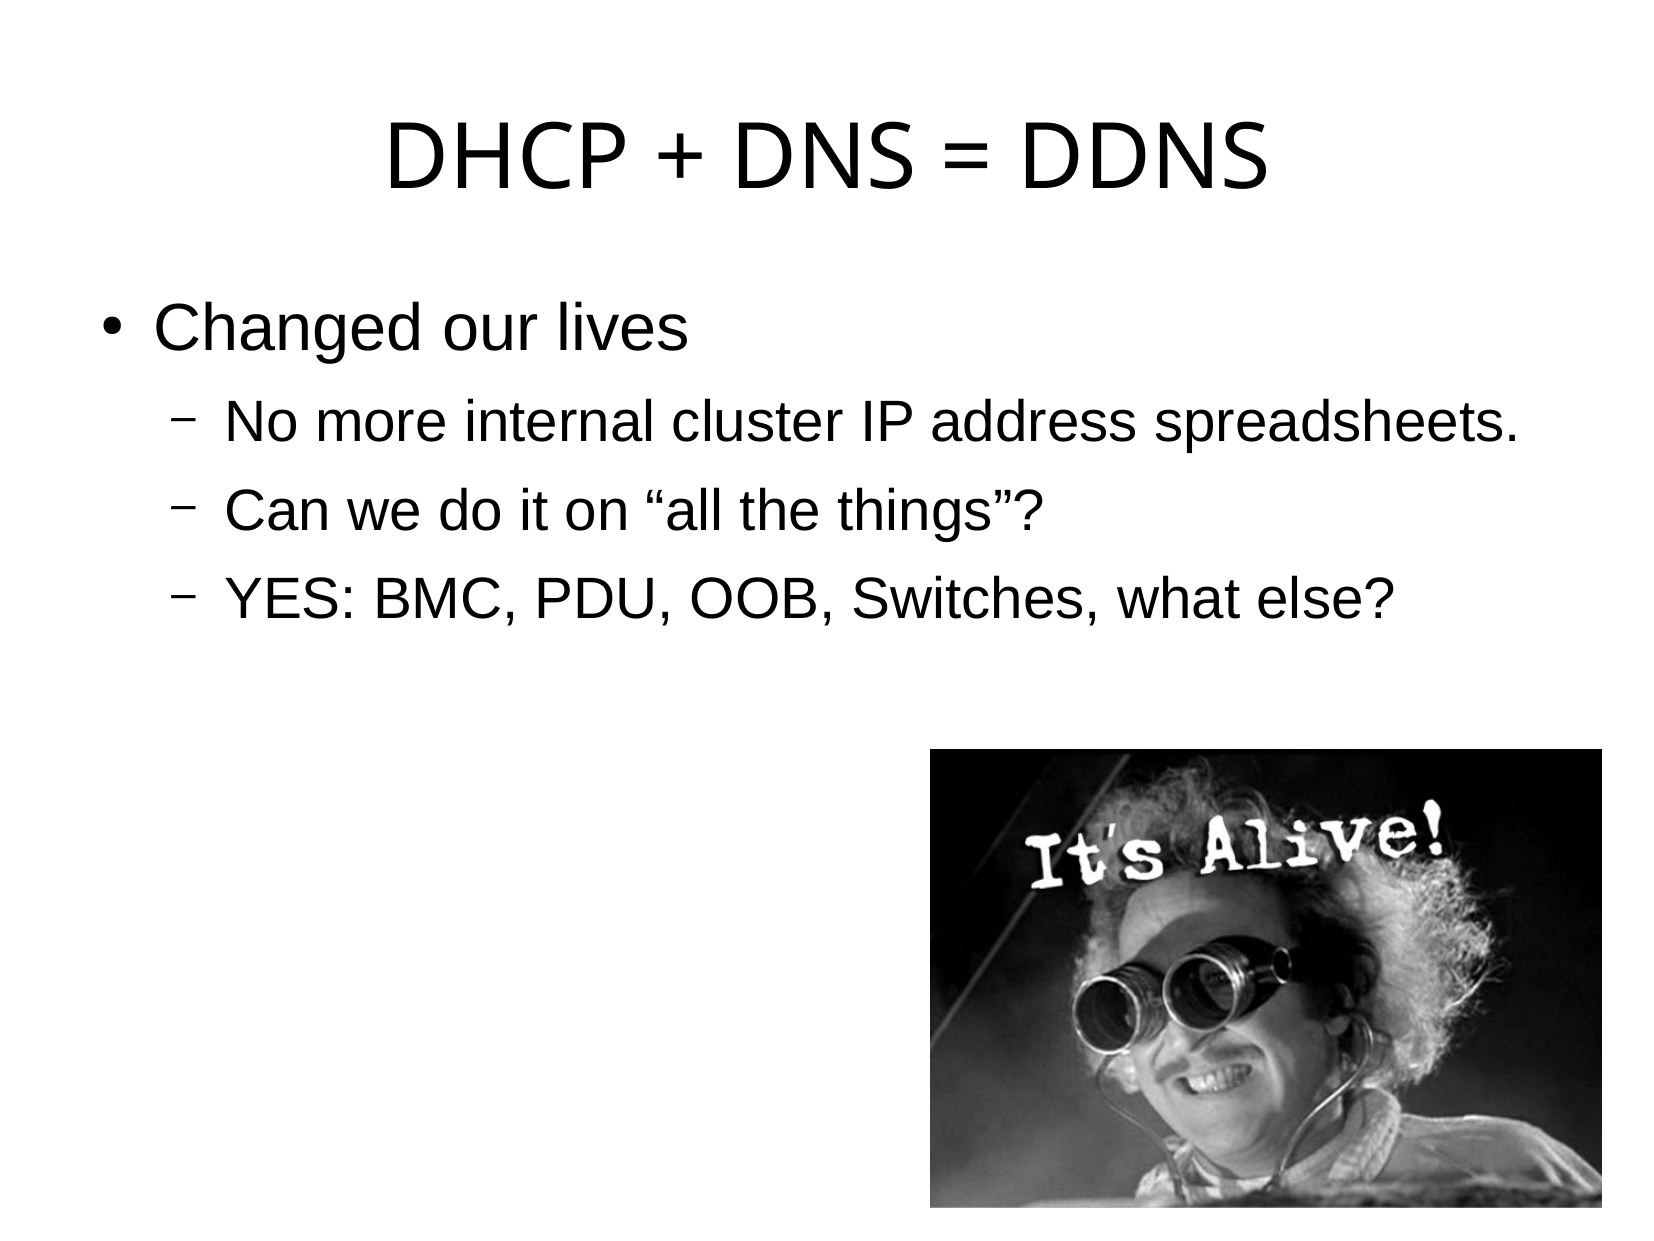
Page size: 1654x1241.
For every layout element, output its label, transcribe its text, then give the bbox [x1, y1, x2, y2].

list Changed our lives No more internal cluster IP address spreadsheets. Can we do it on “all the things”? YES: BMC, PDU, OOB, Switches, what else? [82, 290, 1571, 1010]
title DHCP + DNS = DDNS [82, 49, 1571, 257]
picture [930, 749, 1602, 1208]
